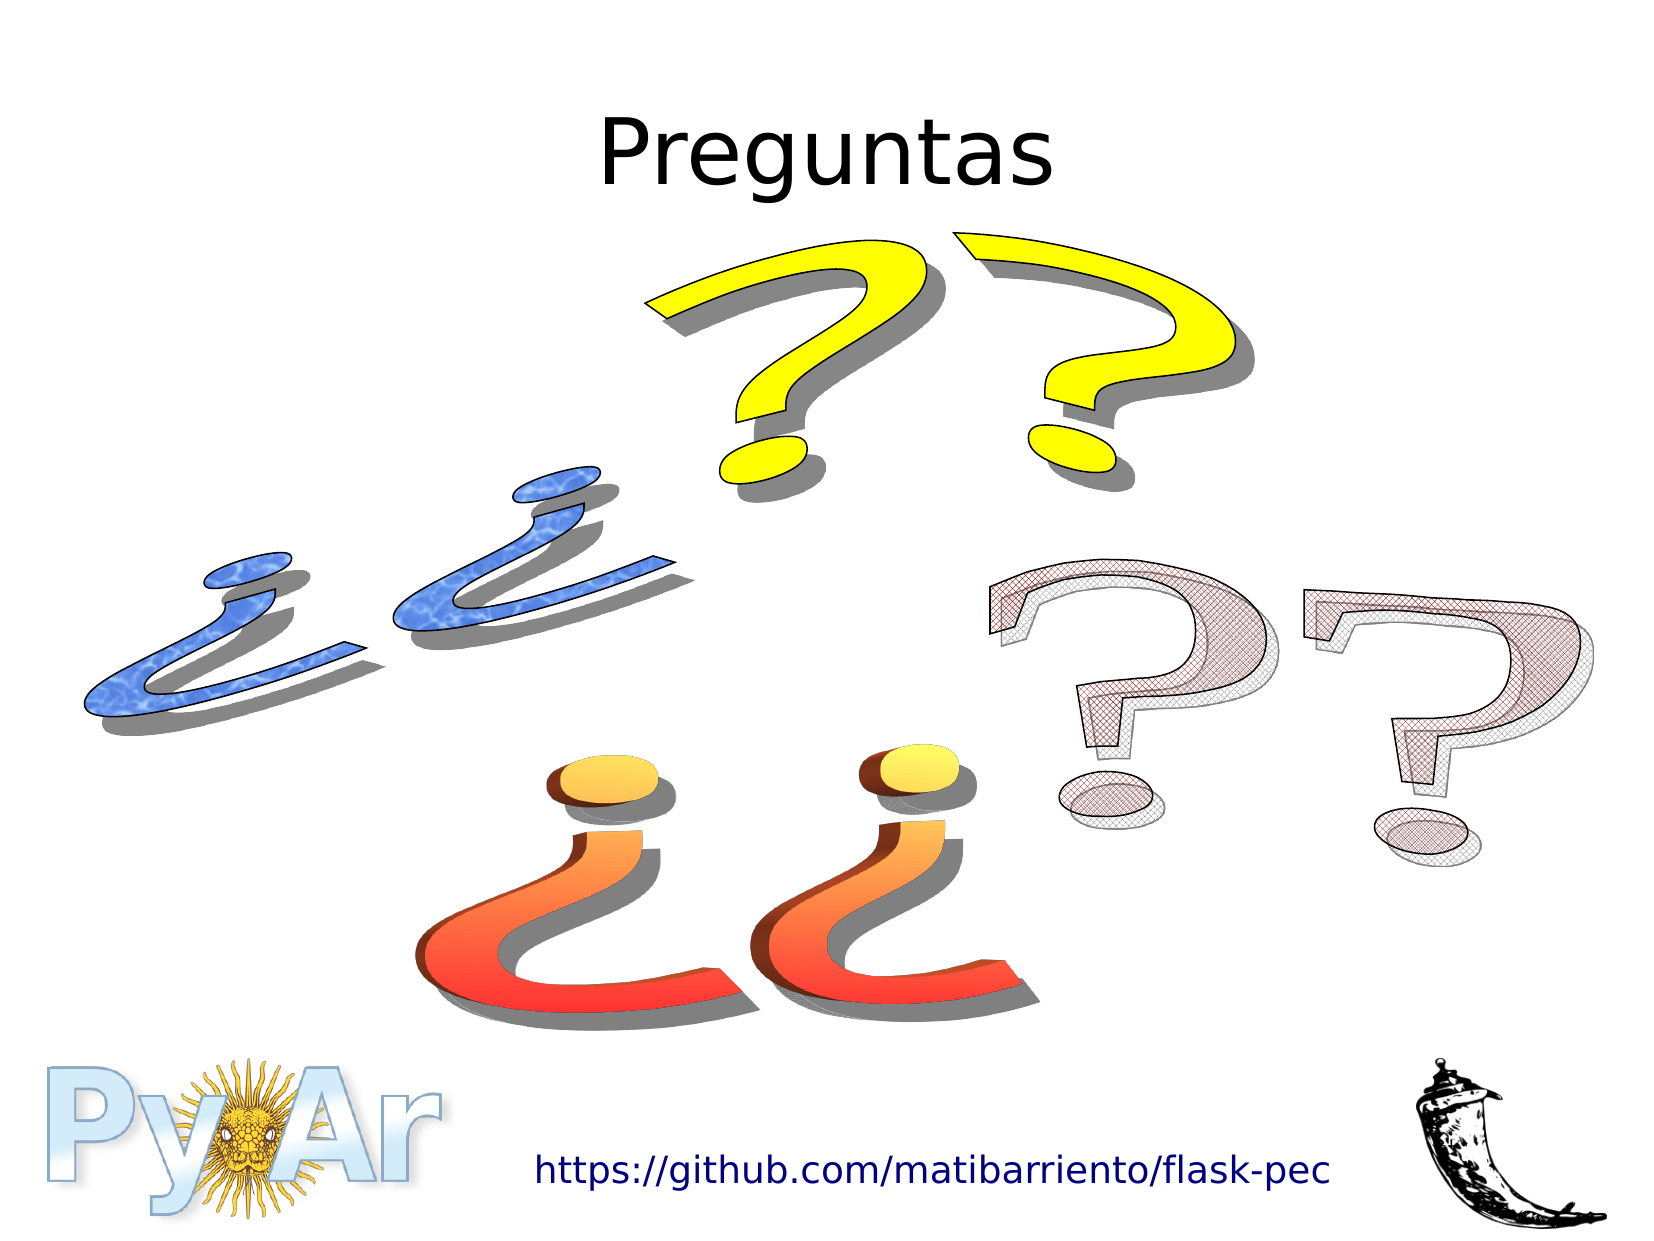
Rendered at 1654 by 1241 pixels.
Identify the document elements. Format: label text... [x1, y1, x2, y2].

text_box ?? [84, 589, 367, 717]
text_box ?? [645, 240, 927, 423]
text_box ?? [1028, 424, 1116, 473]
text_box ?? [990, 559, 1267, 748]
text_box ?? [719, 436, 808, 484]
picture [1416, 1058, 1607, 1229]
title Preguntas [82, 49, 1571, 257]
text_box ?? [393, 503, 676, 631]
text_box ?? [512, 466, 601, 503]
picture [47, 1058, 459, 1229]
text_box ?? [1059, 771, 1153, 817]
text_box ?? [204, 552, 292, 589]
text_box ?? [953, 232, 1236, 411]
text_box ?? [1304, 589, 1581, 785]
text_box ?? [1374, 808, 1468, 855]
